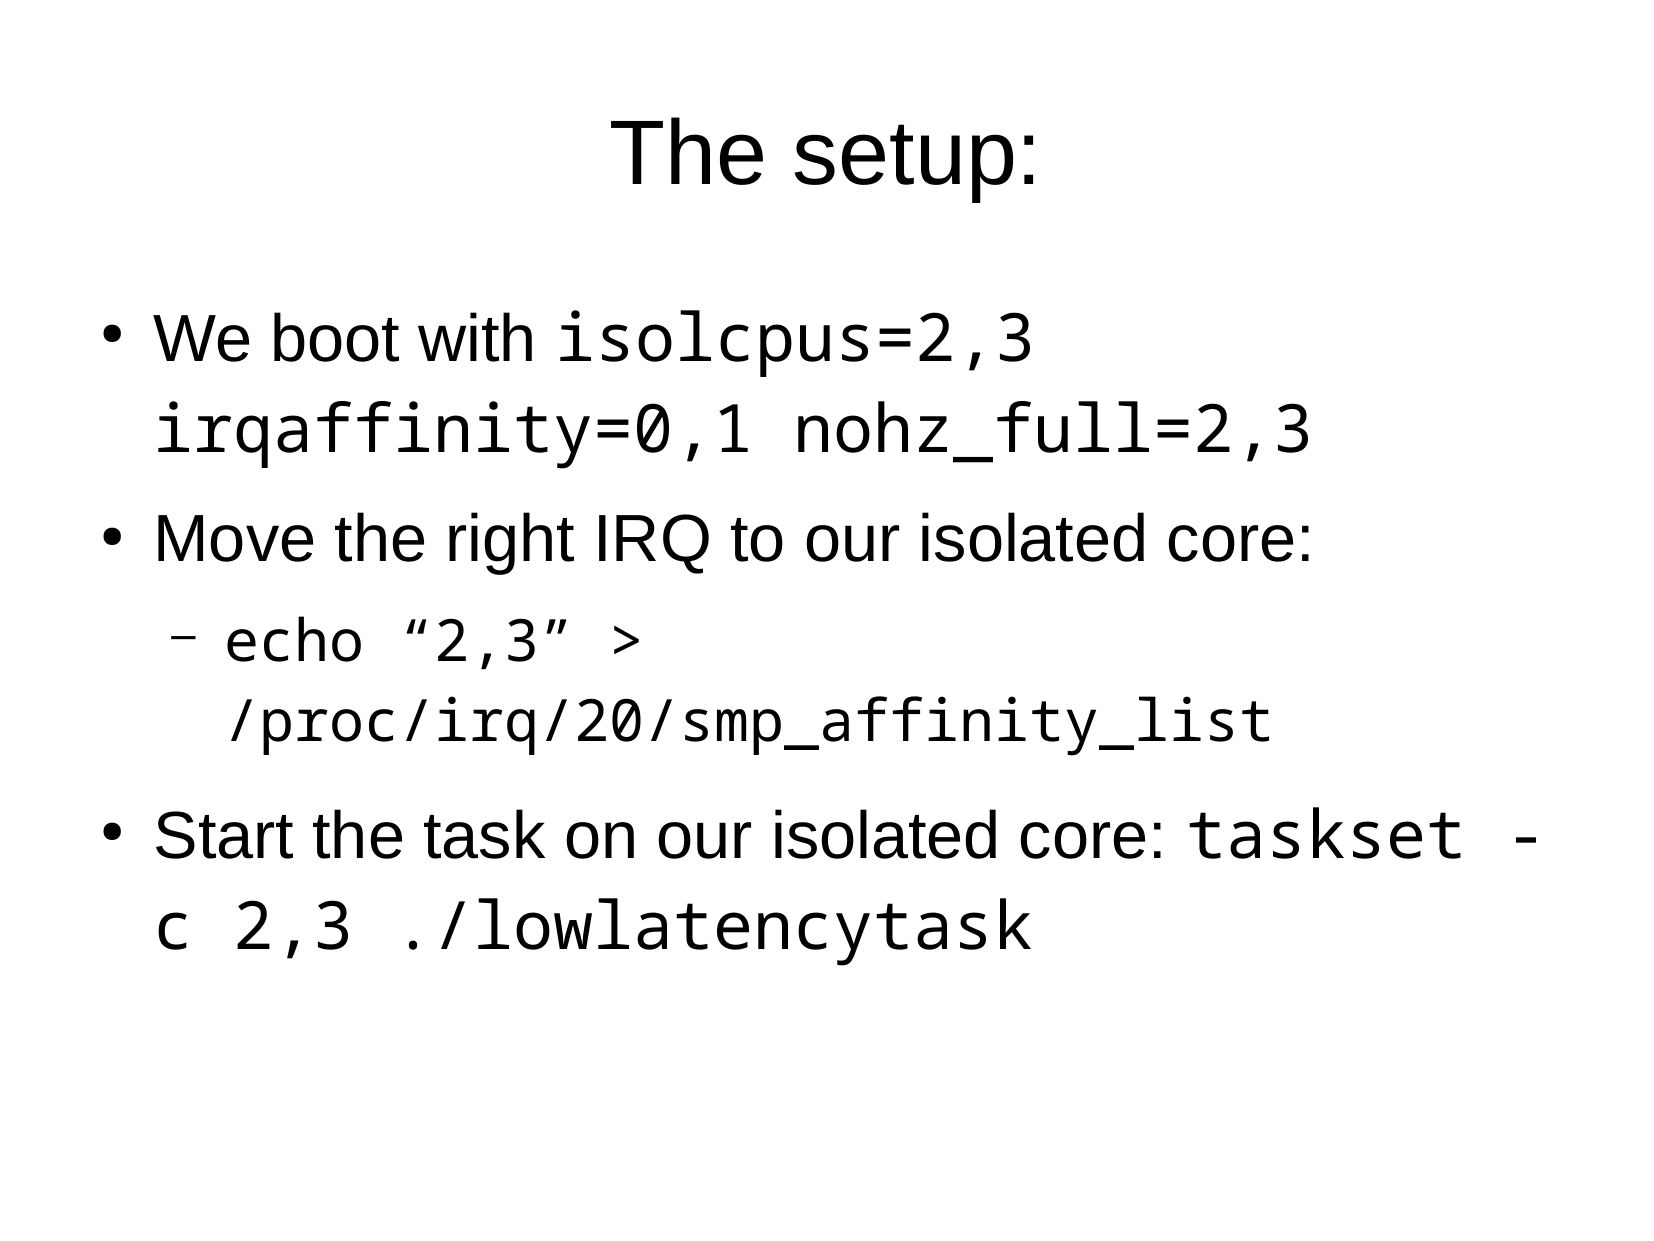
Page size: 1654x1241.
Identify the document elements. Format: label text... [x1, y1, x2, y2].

title The setup: [82, 49, 1571, 257]
list We boot with isolcpus=2,3 irqaffinity=0,1 nohz_full=2,3 Move the right IRQ to our isolated core: echo “2,3” > /proc/irq/20/smp_affinity_list Start the task on our isolated core: taskset -c 2,3 ./lowlatencytask [82, 290, 1571, 1010]
